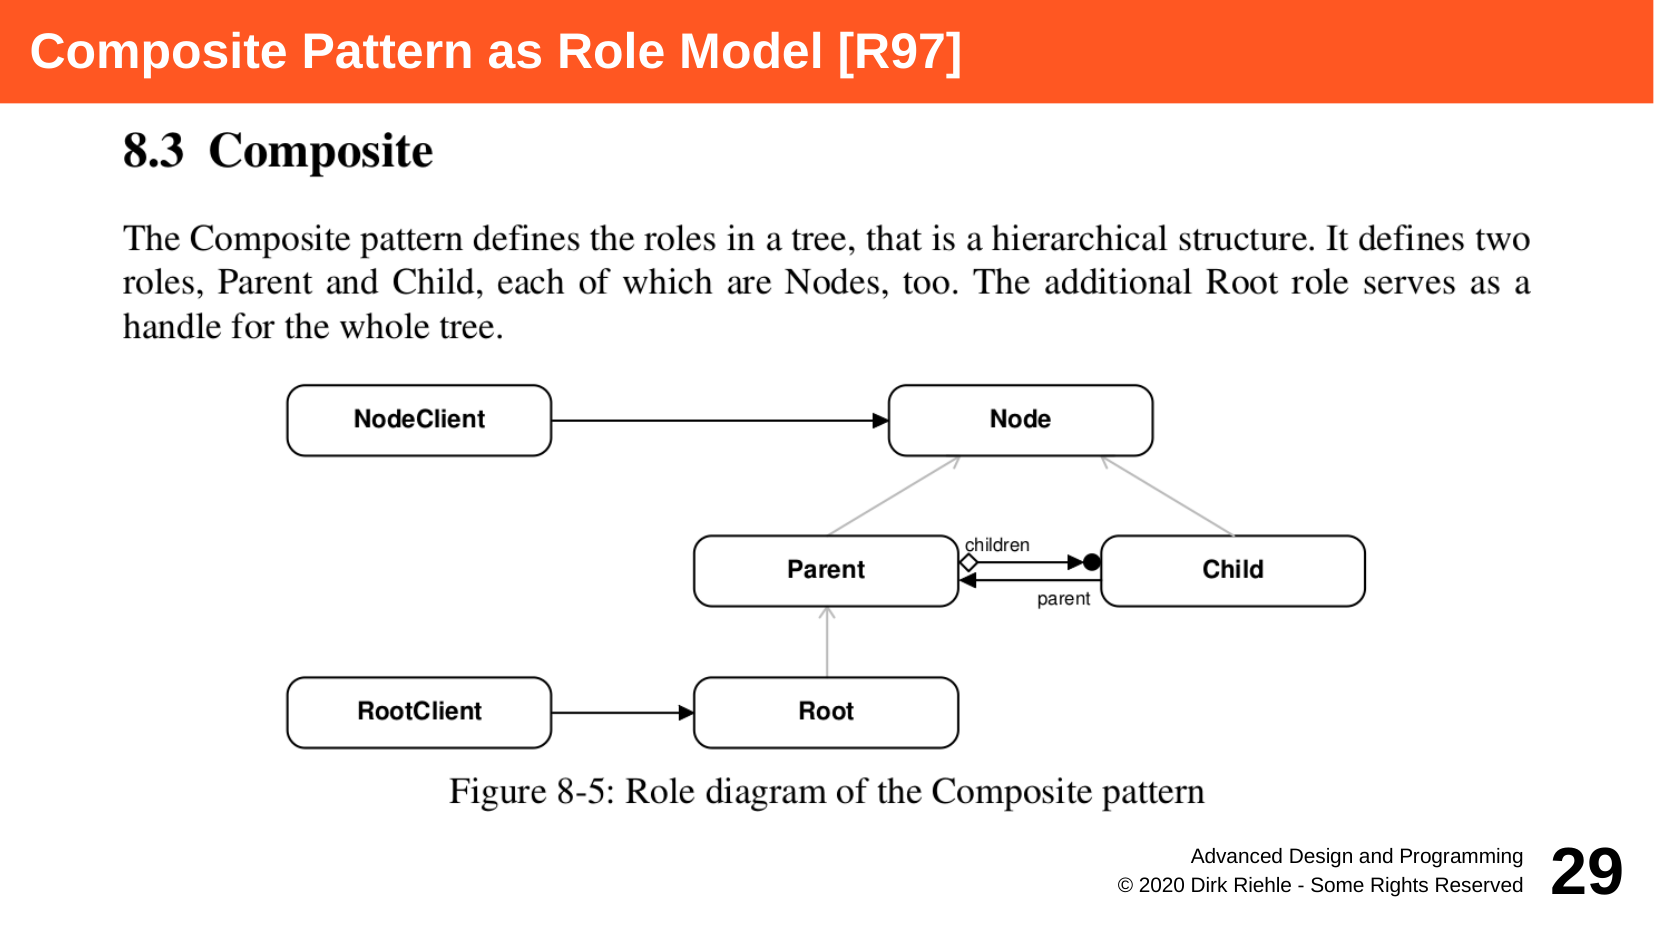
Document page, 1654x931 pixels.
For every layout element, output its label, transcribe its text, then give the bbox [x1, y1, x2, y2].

title Composite Pattern as Role Model [R97] [0, 0, 1654, 104]
picture [123, 132, 1531, 813]
